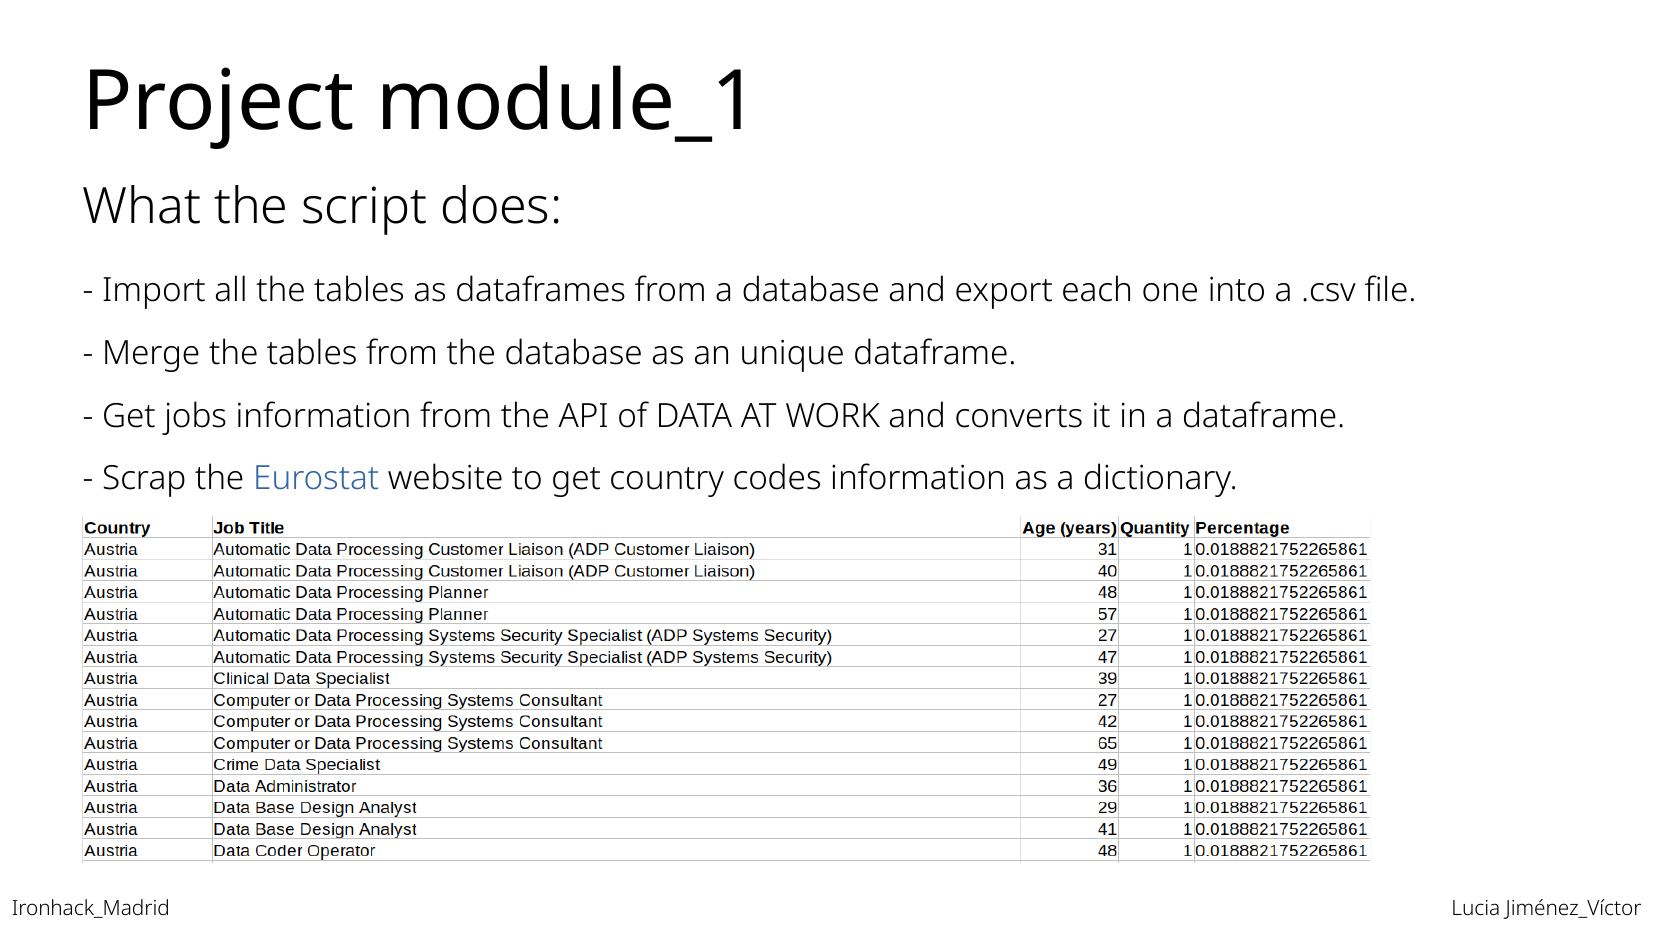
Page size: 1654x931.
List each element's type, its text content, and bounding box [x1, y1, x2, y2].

title Lucia Jiménez_Víctor [1381, 848, 1642, 922]
title Ironhack_Madrid [11, 848, 272, 922]
picture [82, 516, 1371, 863]
title Project module_1 [82, 19, 1571, 170]
subtitle What the script does: - Import all the tables as dataframes from a database and export each one into a .csv file. - Merge the tables from the database as an unique dataframe. - Get jobs information from the API of DATA AT WORK and converts it in a dataframe. - Scrap the Eurostat website to get country codes information as a dictionary. - Merge all the information to get this table: [82, 170, 1571, 544]
